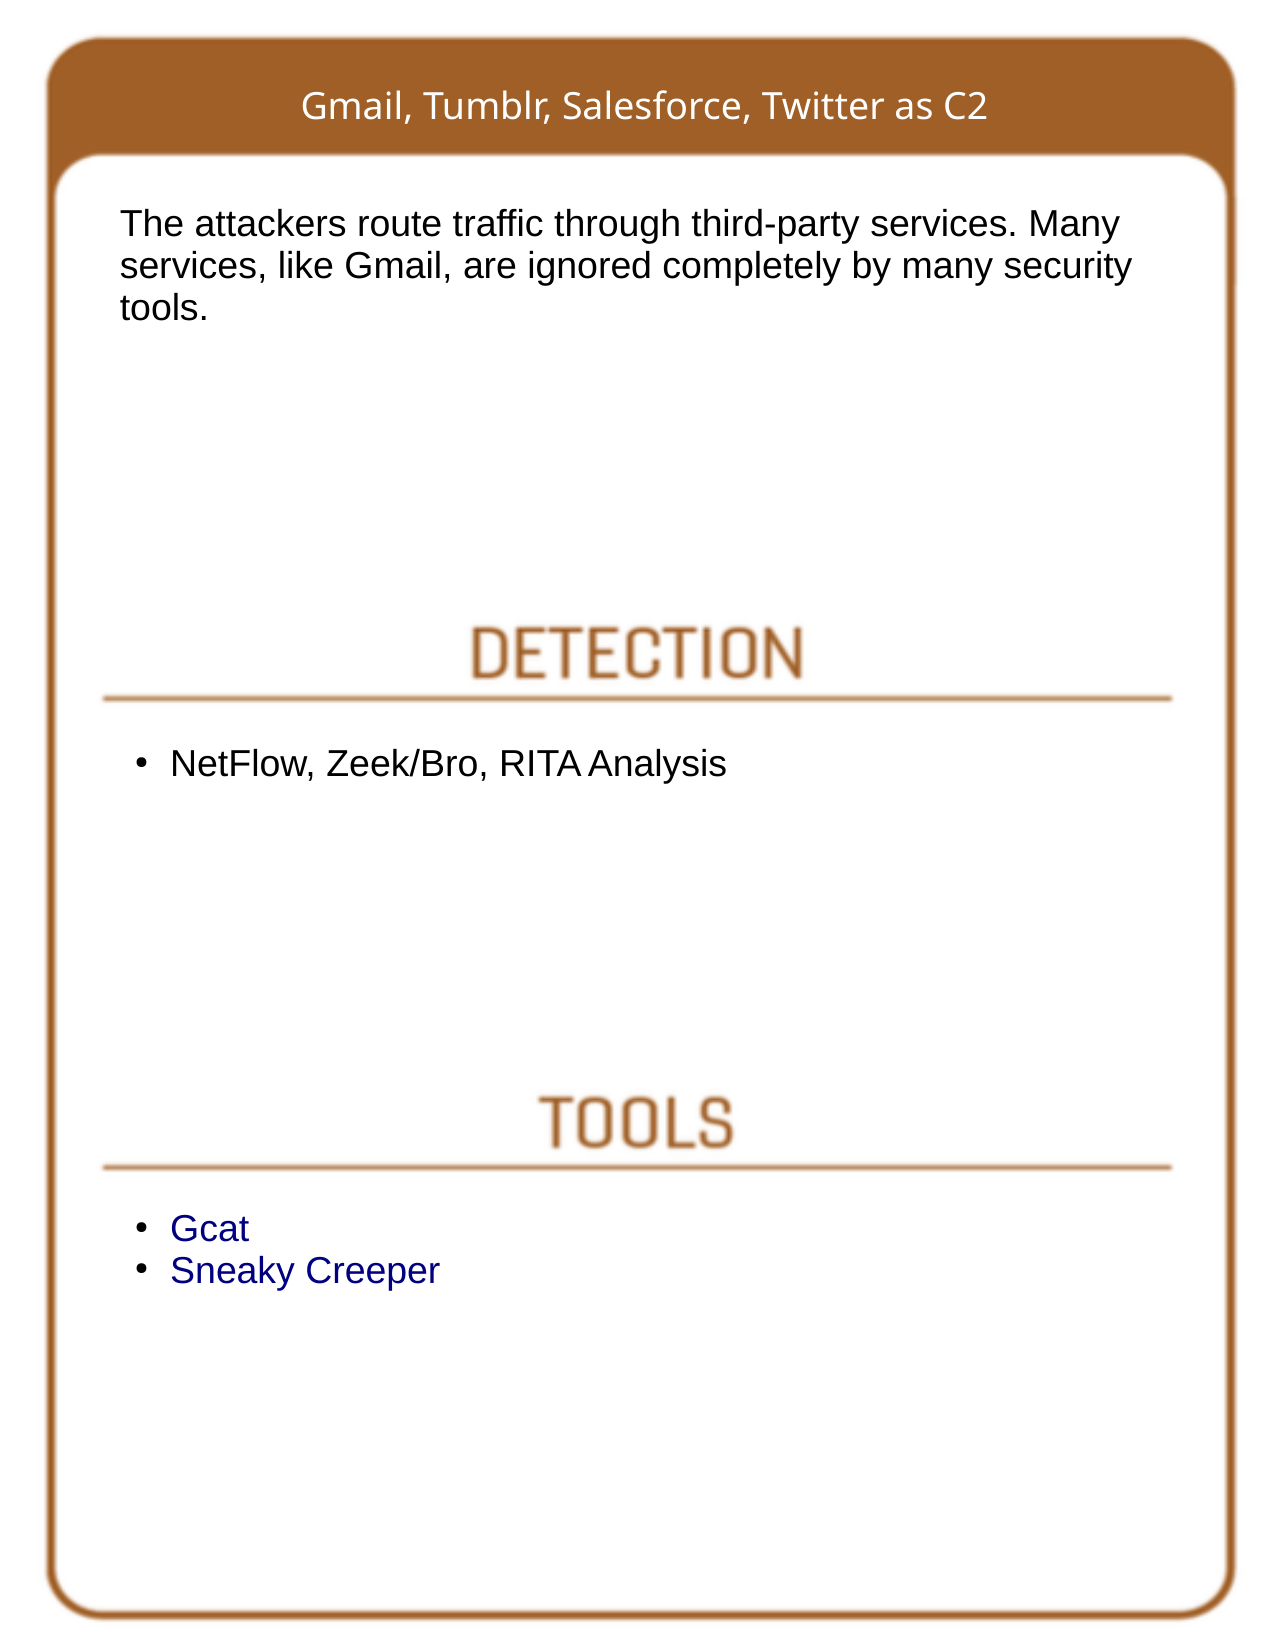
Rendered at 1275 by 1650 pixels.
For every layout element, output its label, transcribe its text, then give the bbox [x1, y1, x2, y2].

text_box Gmail, Tumblr, Salesforce, Twitter as C2 [89, 54, 1200, 156]
text_box NetFlow, Zeek/Bro, RITA Analysis [119, 734, 1155, 839]
text_box The attackers route traffic through third-party services. Many services, like Gmail, are ignored completely by many security tools. [104, 194, 1185, 336]
text_box Gcat Sneaky Creeper [119, 1199, 1170, 1346]
picture [2, 0, 1275, 1650]
